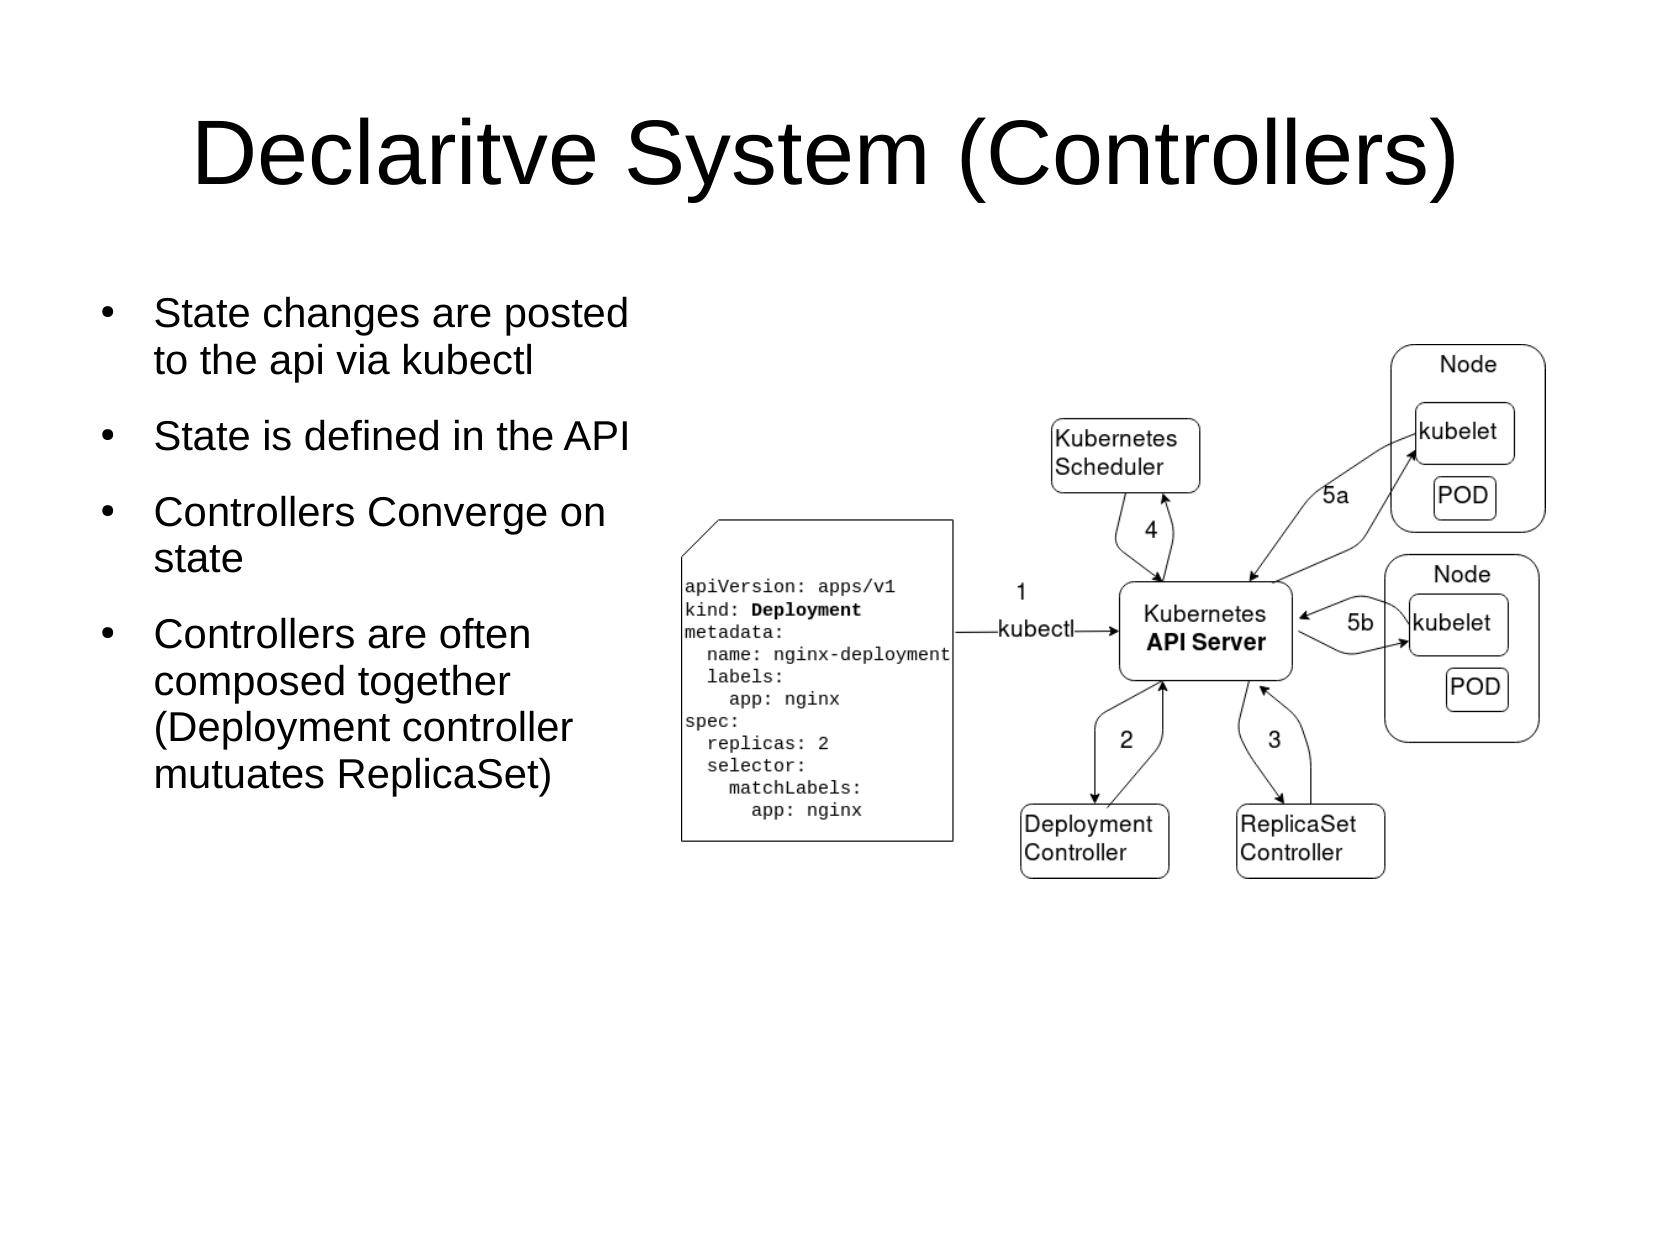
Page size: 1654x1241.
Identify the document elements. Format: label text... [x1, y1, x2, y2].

list State changes are posted to the api via kubectl State is defined in the API Controllers Converge on state Controllers are often composed together (Deployment controller mutuates ReplicaSet) [82, 290, 661, 1010]
picture [681, 344, 1546, 879]
title Declaritve System (Controllers) [82, 49, 1571, 257]
